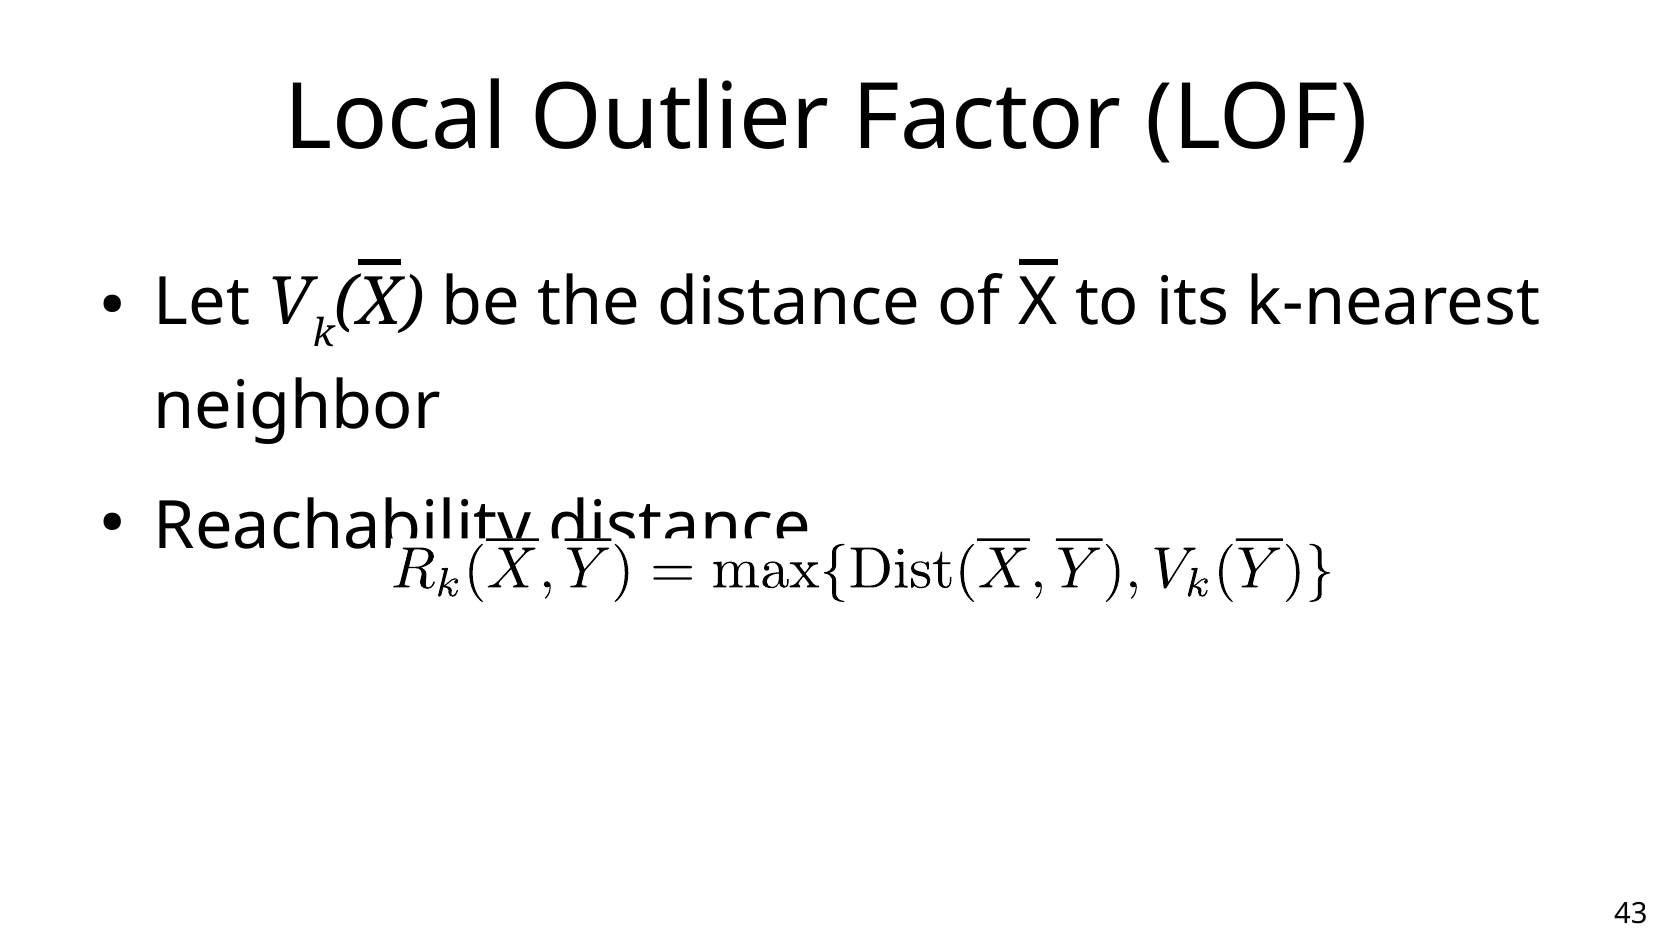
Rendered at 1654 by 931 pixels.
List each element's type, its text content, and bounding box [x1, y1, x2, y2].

title Local Outlier Factor (LOF) [82, 1, 1571, 226]
list Let Vk(X) be the distance of X to its k-nearest neighbor Reachability distance [82, 253, 1571, 793]
text_box [390, 538, 1335, 603]
